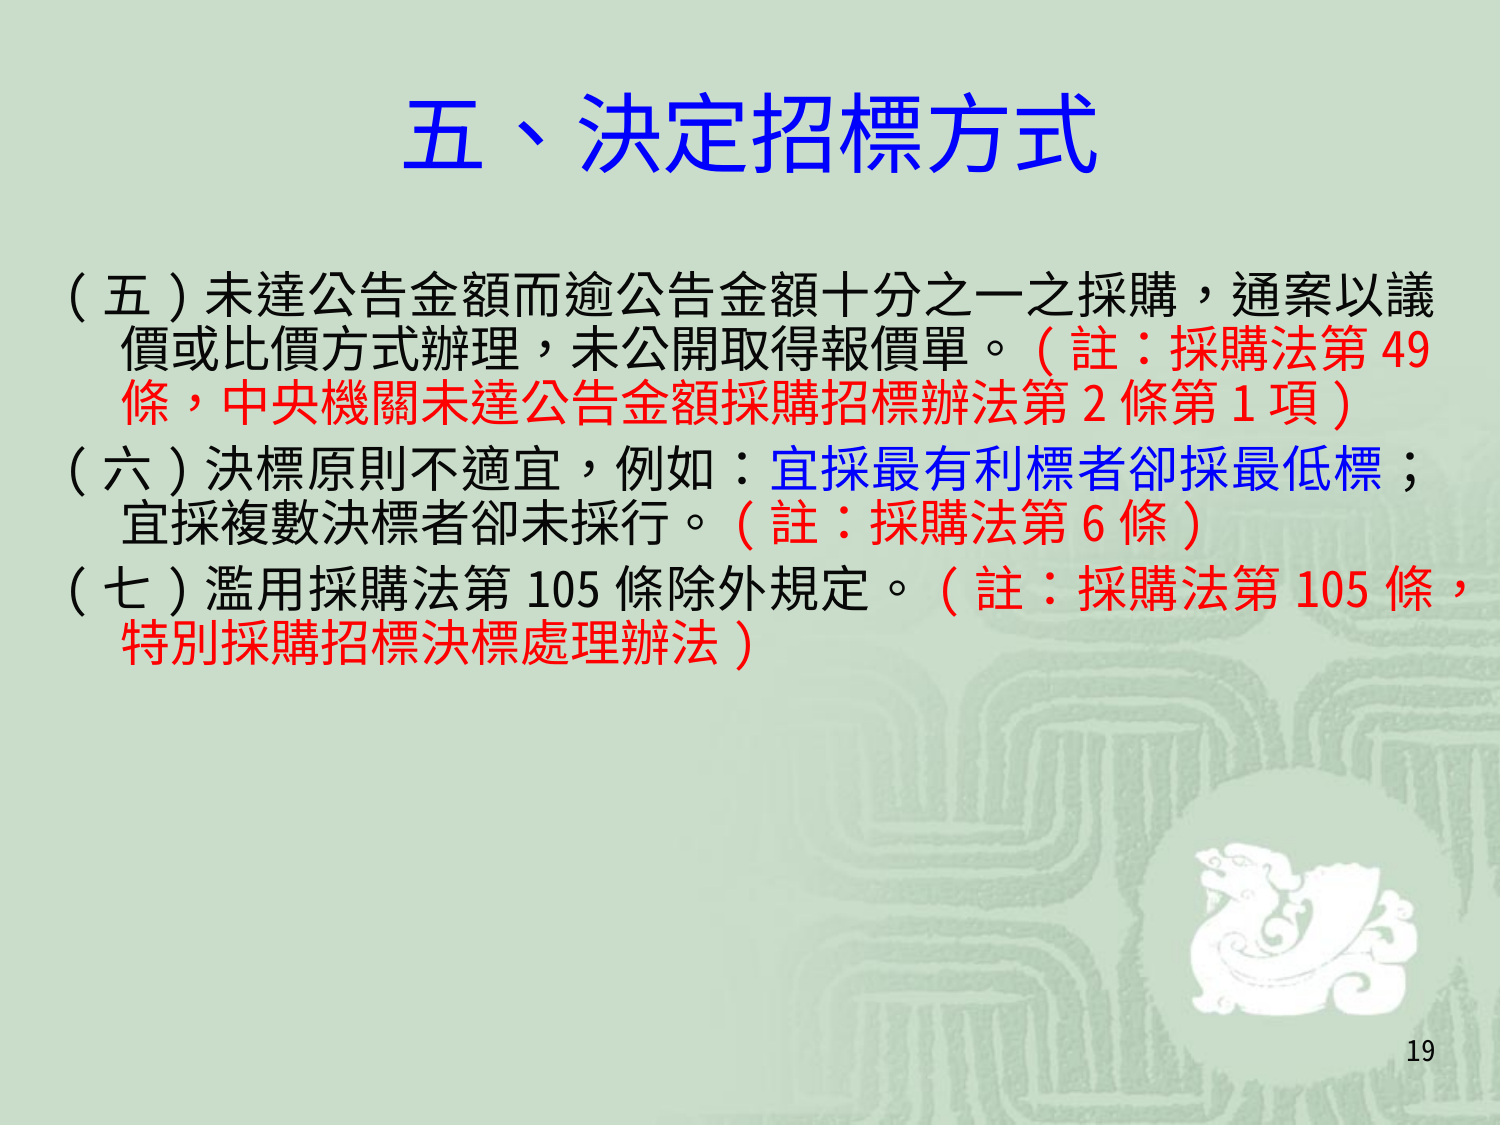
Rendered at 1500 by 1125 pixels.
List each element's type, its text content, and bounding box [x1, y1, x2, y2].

title 五、決定招標方式 [49, 37, 1451, 225]
text_box <編號> [1074, 1024, 1451, 1103]
picture [0, 0, 1500, 1125]
list (五)未達公告金額而逾公告金額十分之一之採購，通案以議價或比價方式辦理，未公開取得報價單。(註：採購法第49條，中央機關未達公告金額採購招標辦法第2條第1項) (六)決標原則不適宜，例如：宜採最有利標者卻採最低標；宜採複數決標者卻未採行。(註：採購法第6條) (七)濫用採購法第105條除外規定。(註：採購法第105條，特別採購招標決標處理辦法) [49, 262, 1451, 1001]
